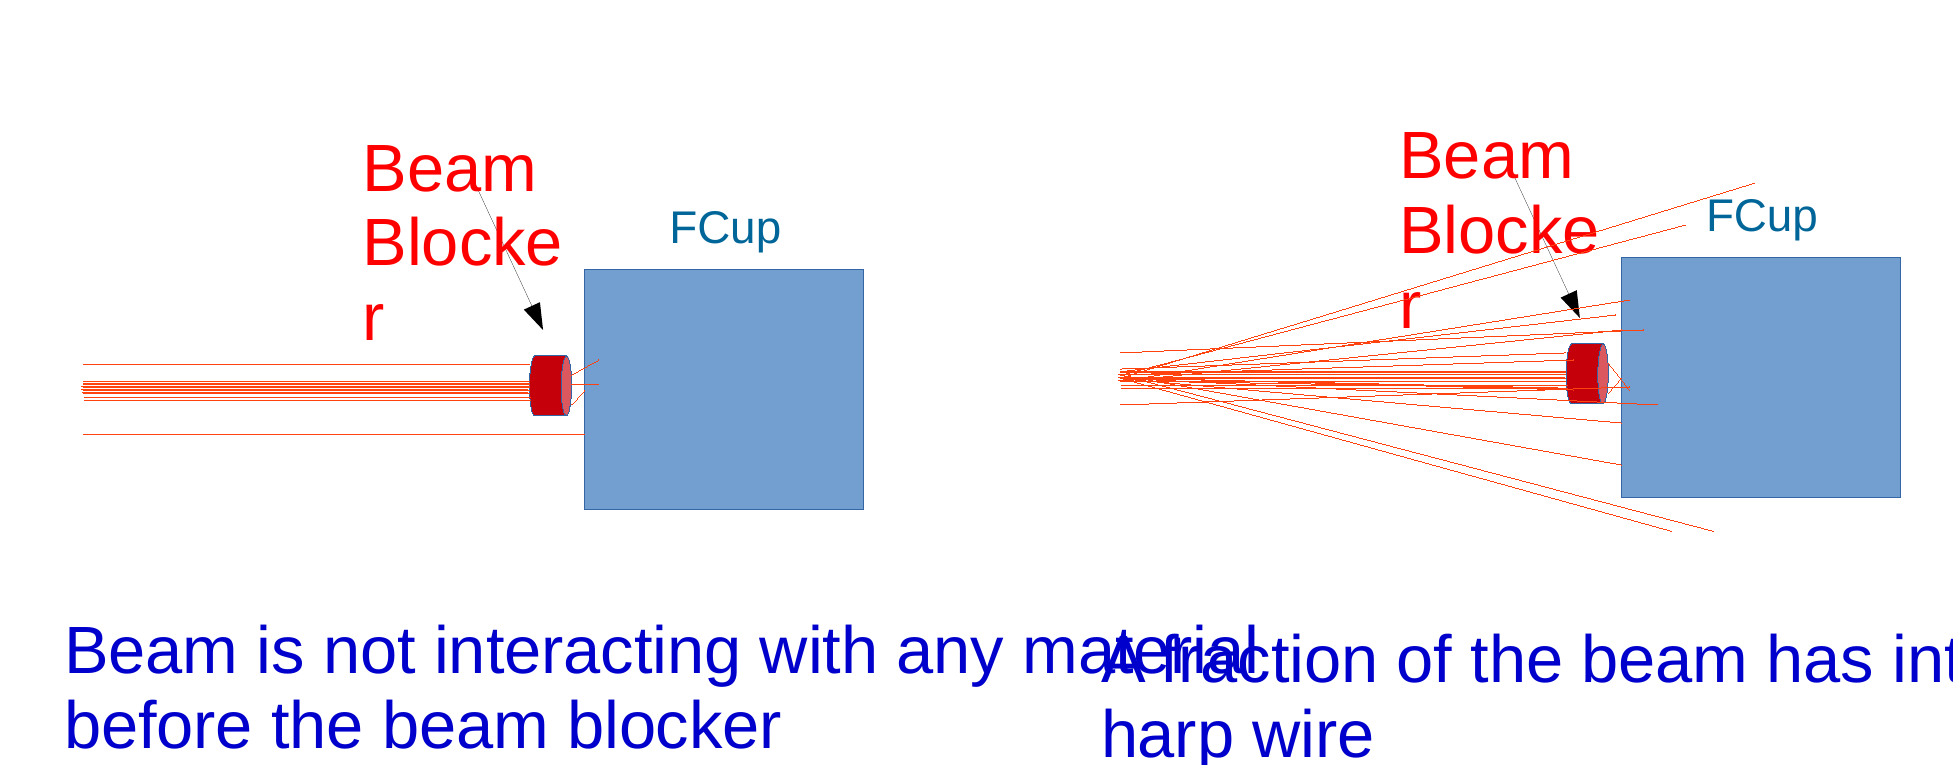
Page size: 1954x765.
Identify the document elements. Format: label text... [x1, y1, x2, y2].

text_box Beam Blocker [1384, 111, 1629, 351]
text_box [529, 363, 565, 416]
text_box [584, 269, 864, 510]
text_box Beam Blocker [348, 123, 592, 363]
text_box FCup [1691, 182, 1845, 250]
text_box FCup [654, 194, 809, 262]
text_box Beam is not interacting with any material before the beam blocker [49, 606, 1384, 765]
text_box [1566, 351, 1601, 404]
text_box [1621, 257, 1901, 498]
text_box A fraction of the beam has interacted with a harp wire [1086, 614, 1953, 765]
